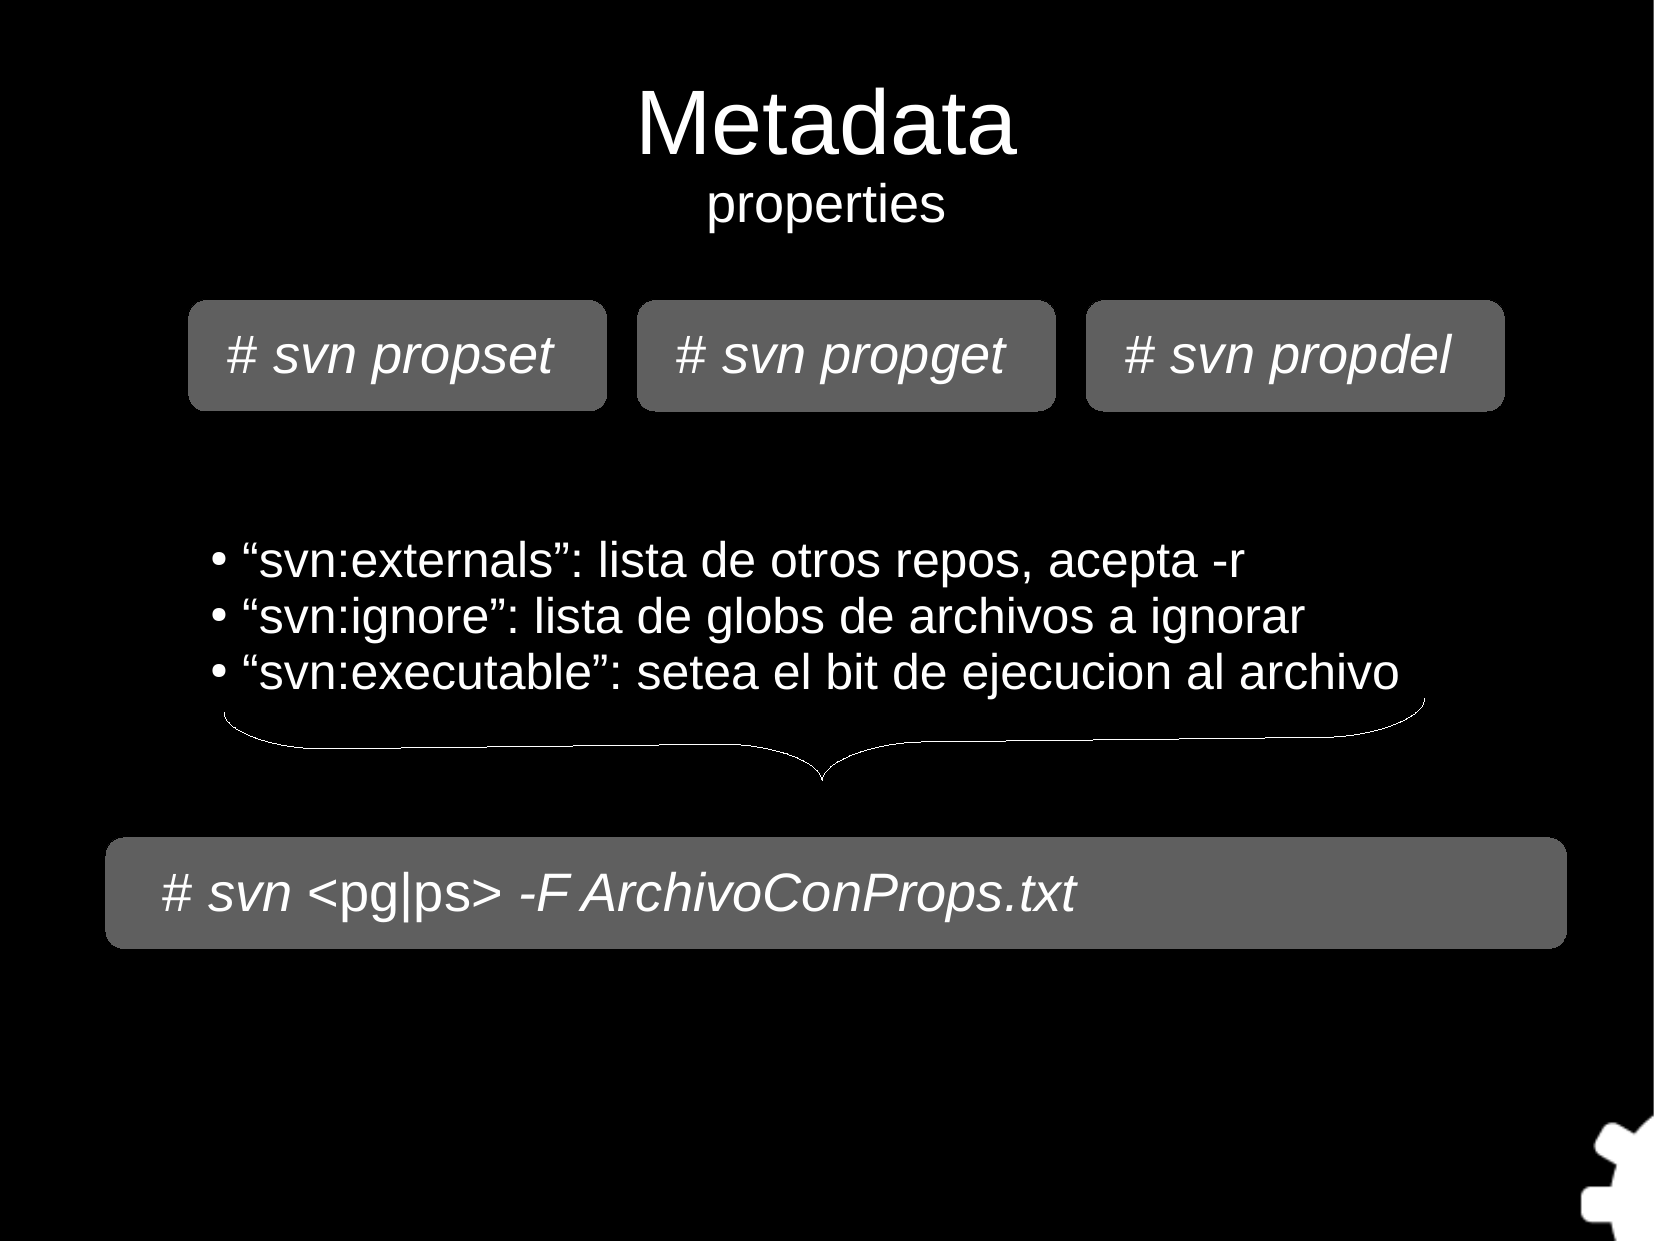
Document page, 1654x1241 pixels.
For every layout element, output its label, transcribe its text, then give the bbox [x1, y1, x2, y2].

text_box “svn:externals”: lista de otros repos, acepta -r “svn:ignore”: lista de globs de archivos a ignorar “svn:executable”: setea el bit de ejecucion al archivo [195, 525, 1546, 713]
text_box [636, 299, 1057, 413]
text_box # svn propget [662, 317, 1039, 393]
title Metadata properties [82, 49, 1571, 257]
text_box [104, 836, 1568, 950]
text_box # svn <pg|ps> -F ArchivoConProps.txt [148, 854, 1530, 930]
text_box # svn propset [213, 317, 590, 393]
picture [0, 0, 1654, 1241]
text_box # svn propdel [1110, 317, 1488, 393]
text_box [1085, 299, 1506, 413]
text_box [187, 299, 608, 412]
